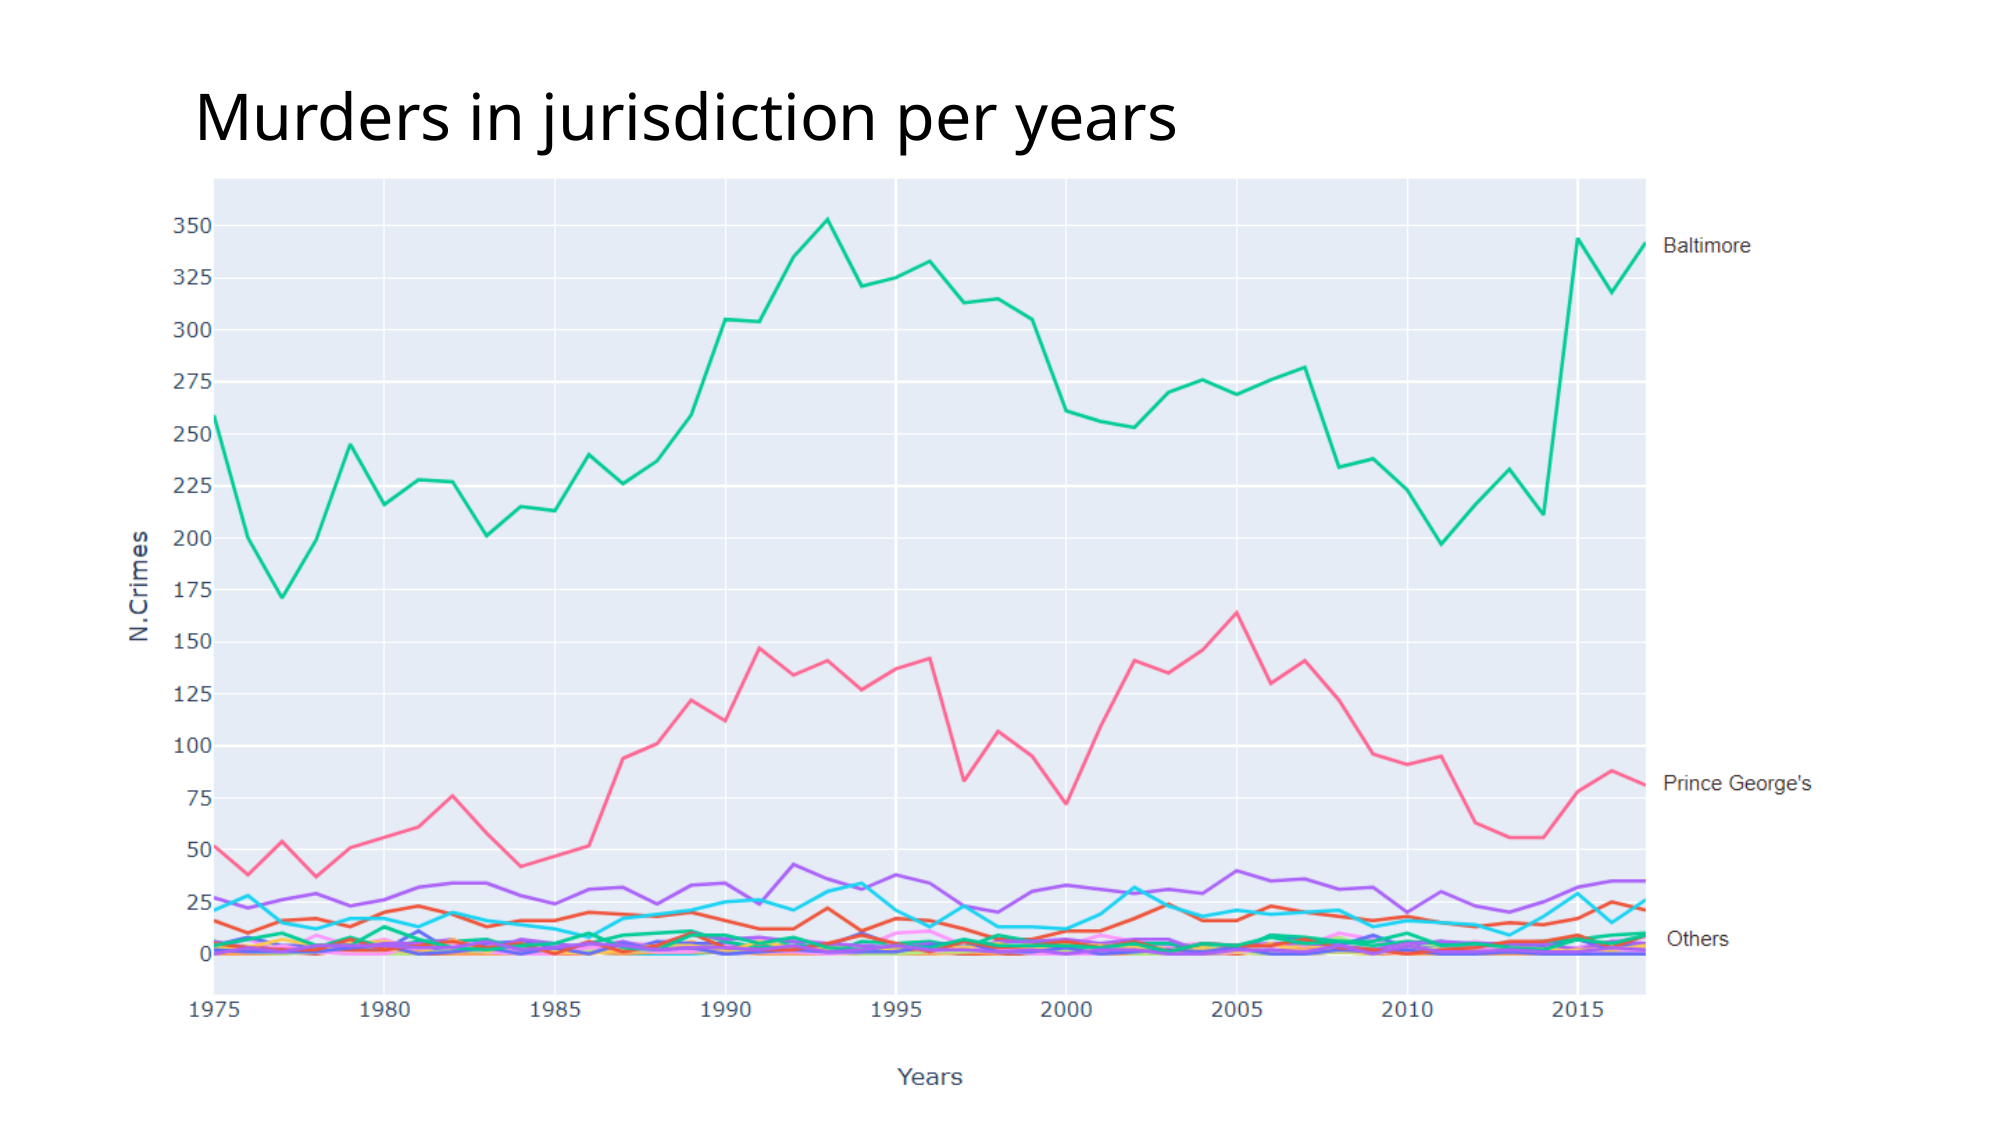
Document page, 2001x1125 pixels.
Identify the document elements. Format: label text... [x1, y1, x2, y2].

picture [128, 161, 1821, 1099]
title Murders in jurisdiction per years [179, 45, 1231, 161]
